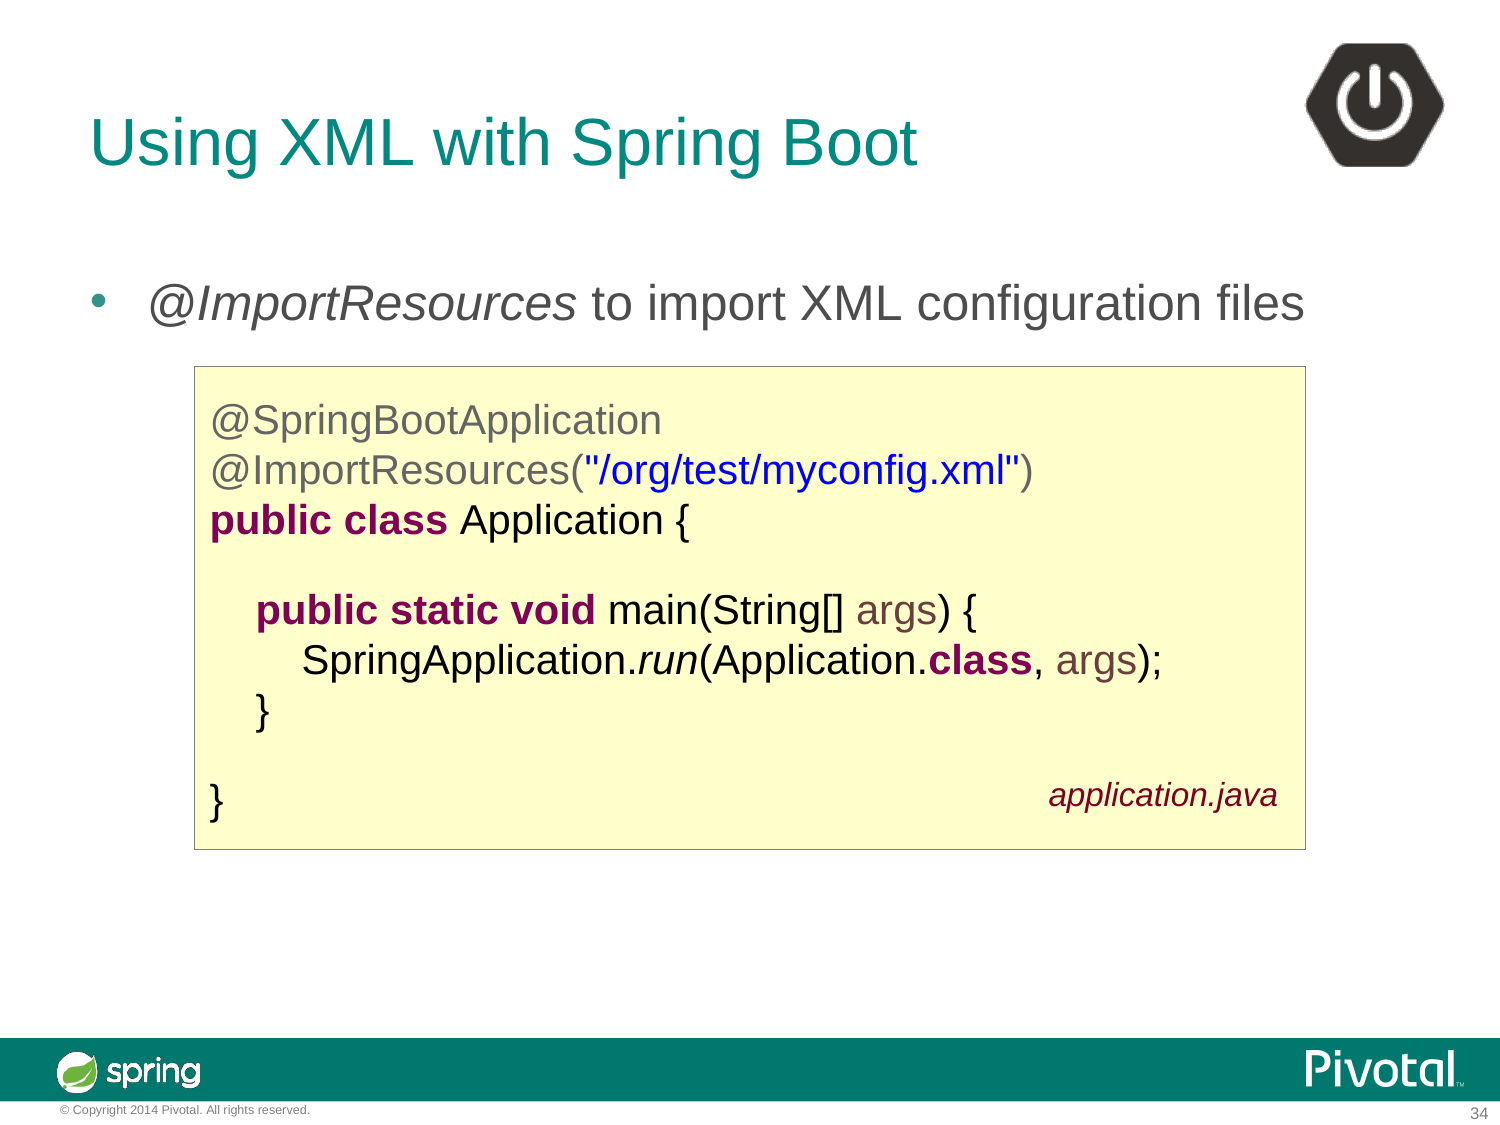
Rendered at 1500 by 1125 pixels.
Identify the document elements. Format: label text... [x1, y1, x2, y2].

picture [1306, 1050, 1464, 1087]
text_box @SpringBootApplication @ImportResources("/org/test/myconfig.xml") public class Application { public static void main(String[] args) { SpringApplication.run(Application.class, args); } } [194, 366, 1306, 850]
text_box application.java [978, 766, 1294, 843]
picture [32, 1041, 210, 1103]
list @ImportResources to import XML configuration files [75, 262, 1426, 931]
picture [1275, 30, 1471, 193]
title Using XML with Spring Boot [75, 45, 1426, 233]
